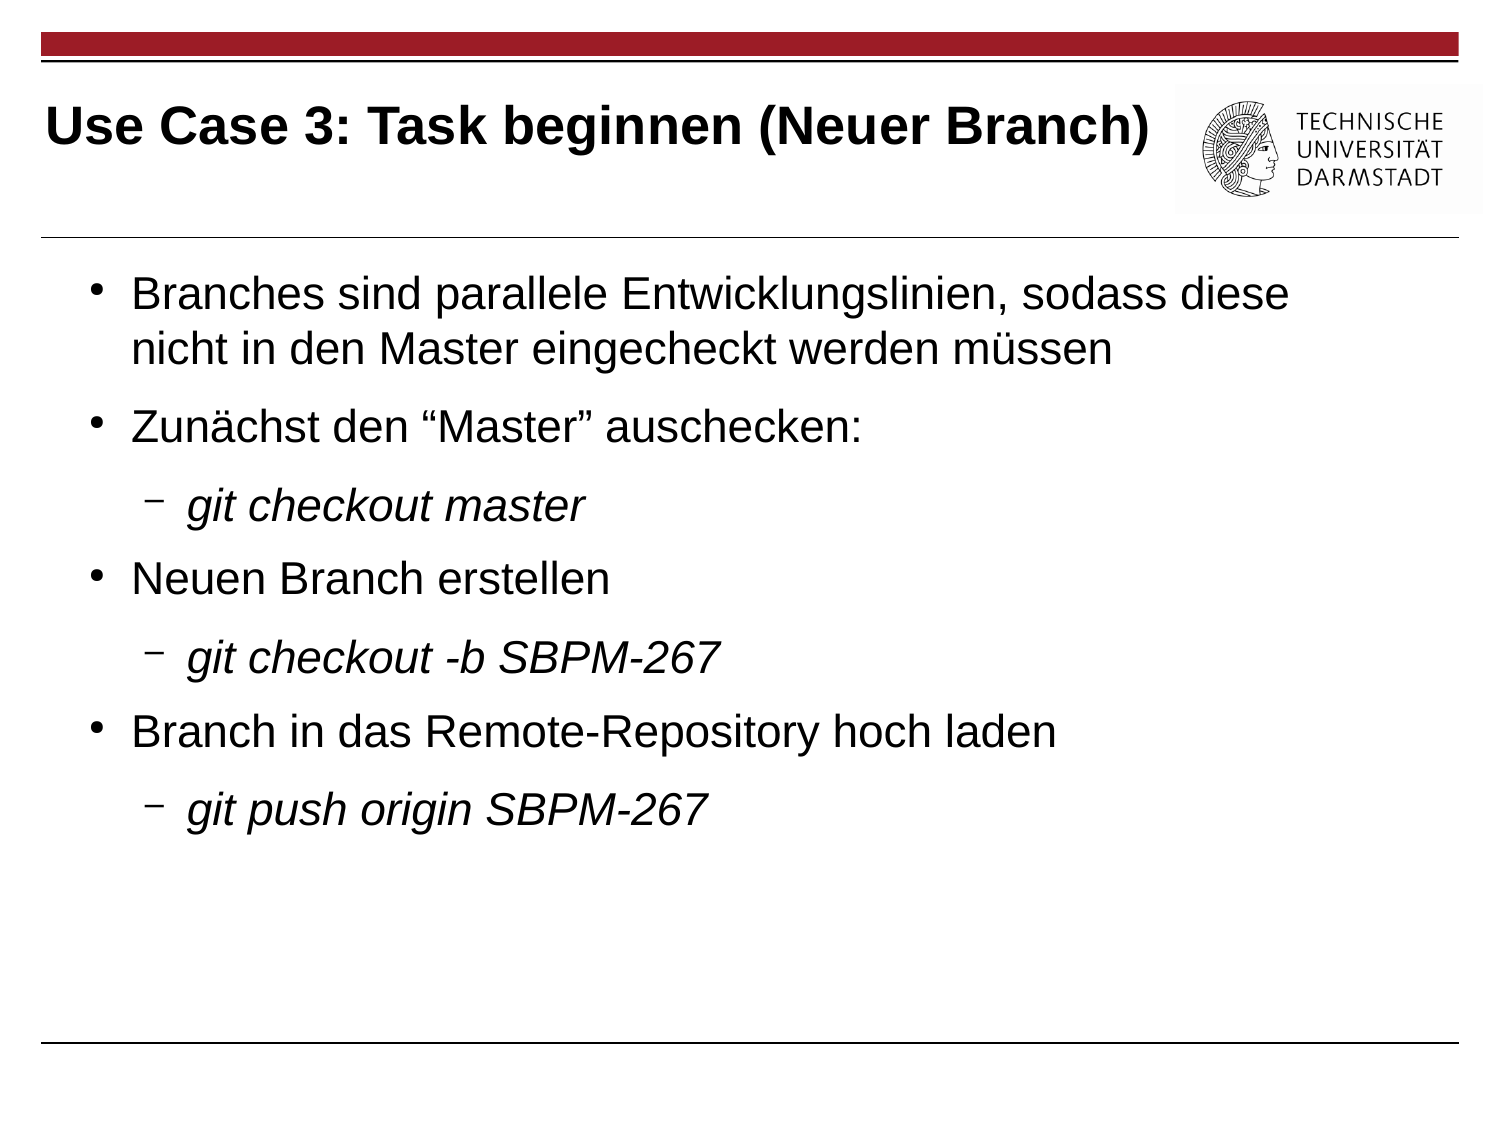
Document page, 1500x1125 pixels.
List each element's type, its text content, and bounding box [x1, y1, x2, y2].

picture [1175, 84, 1483, 214]
text_box Use Case 3: Task beginnen (Neuer Branch) [45, 80, 1156, 165]
list Branches sind parallele Entwicklungslinien, sodass diese nicht in den Master eingecheckt werden müssen Zunächst den “Master” auschecken: git checkout master Neuen Branch erstellen git checkout -b SBPM-267 Branch in das Remote-Repository hoch laden git push origin SBPM-267 [75, 263, 1395, 916]
